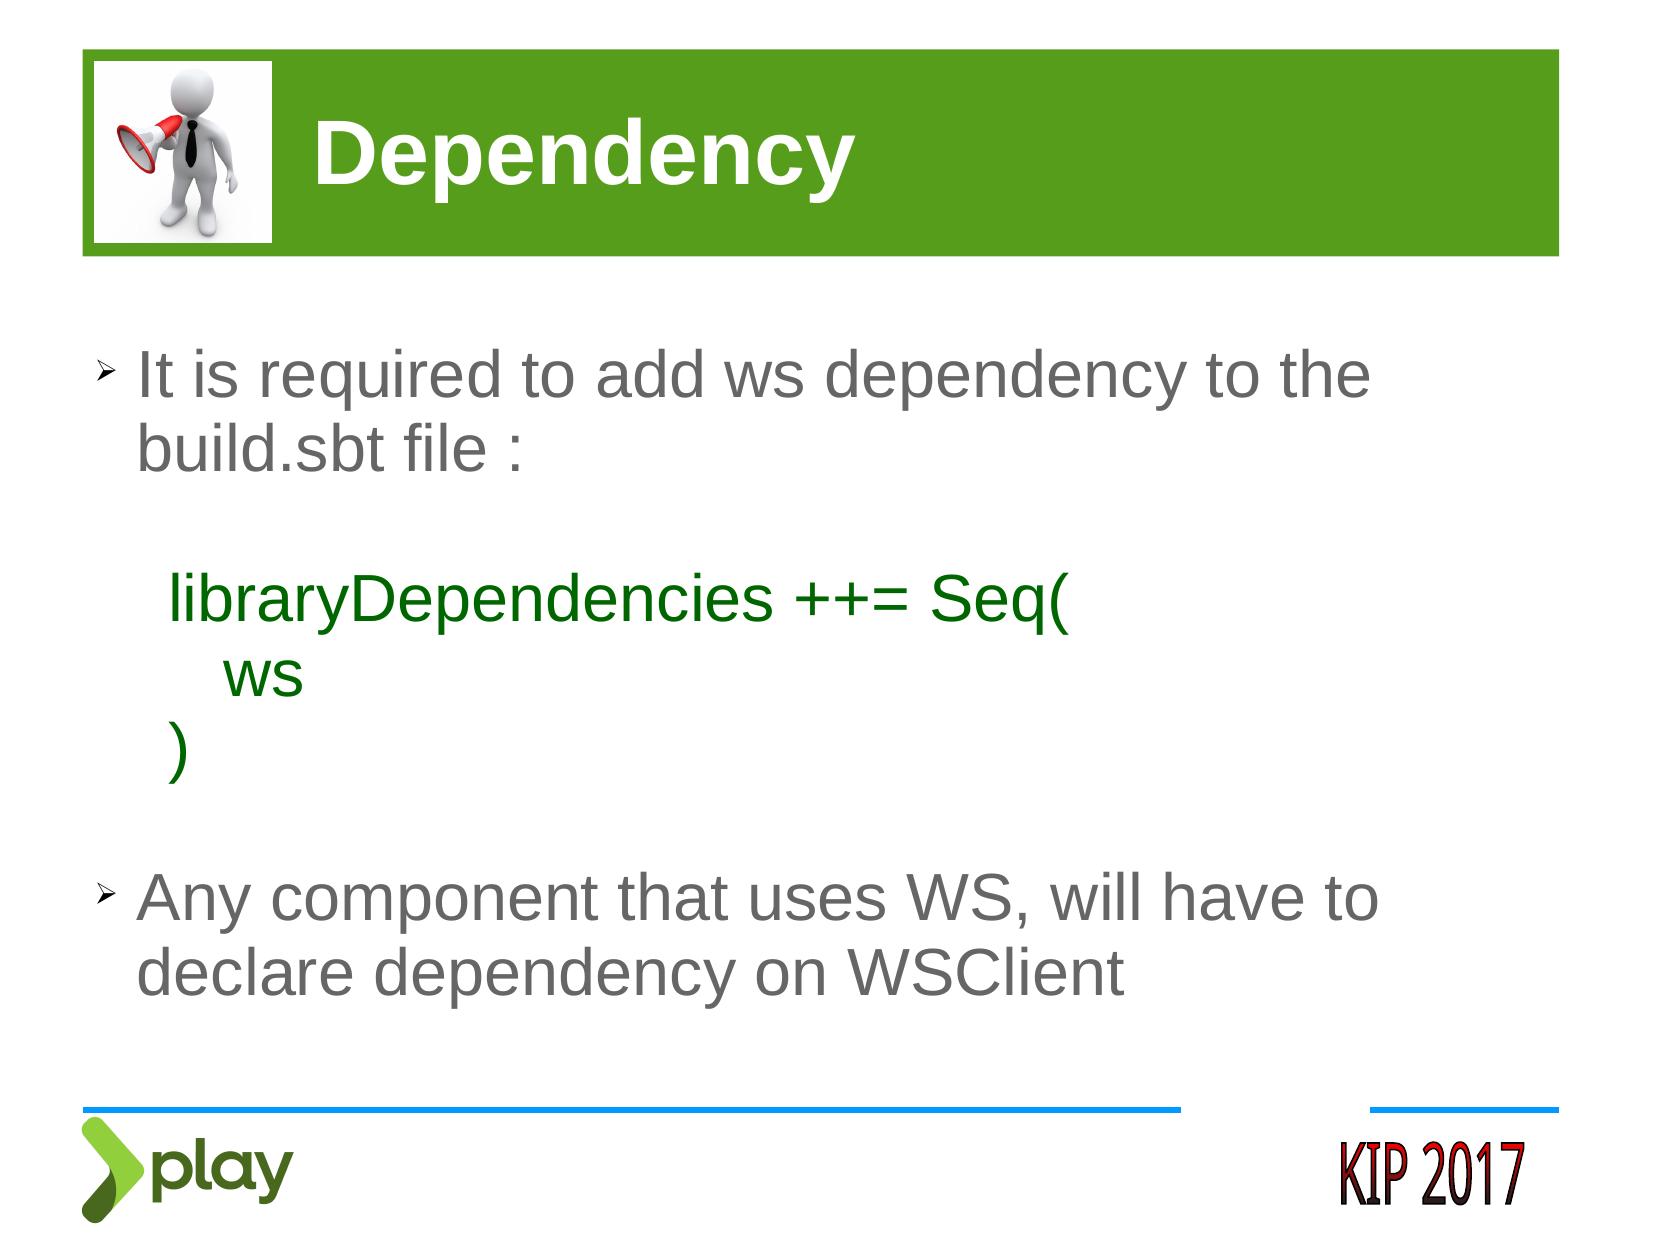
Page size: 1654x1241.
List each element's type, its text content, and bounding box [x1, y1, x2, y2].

picture [68, 1111, 302, 1229]
picture [94, 61, 272, 243]
subtitle It is required to add ws dependency to the build.sbt file : libraryDependencies ++= Seq( ws ) Any component that uses WS, will have to declare dependency on WSClient [94, 295, 1548, 1051]
title Dependency [82, 49, 1560, 257]
